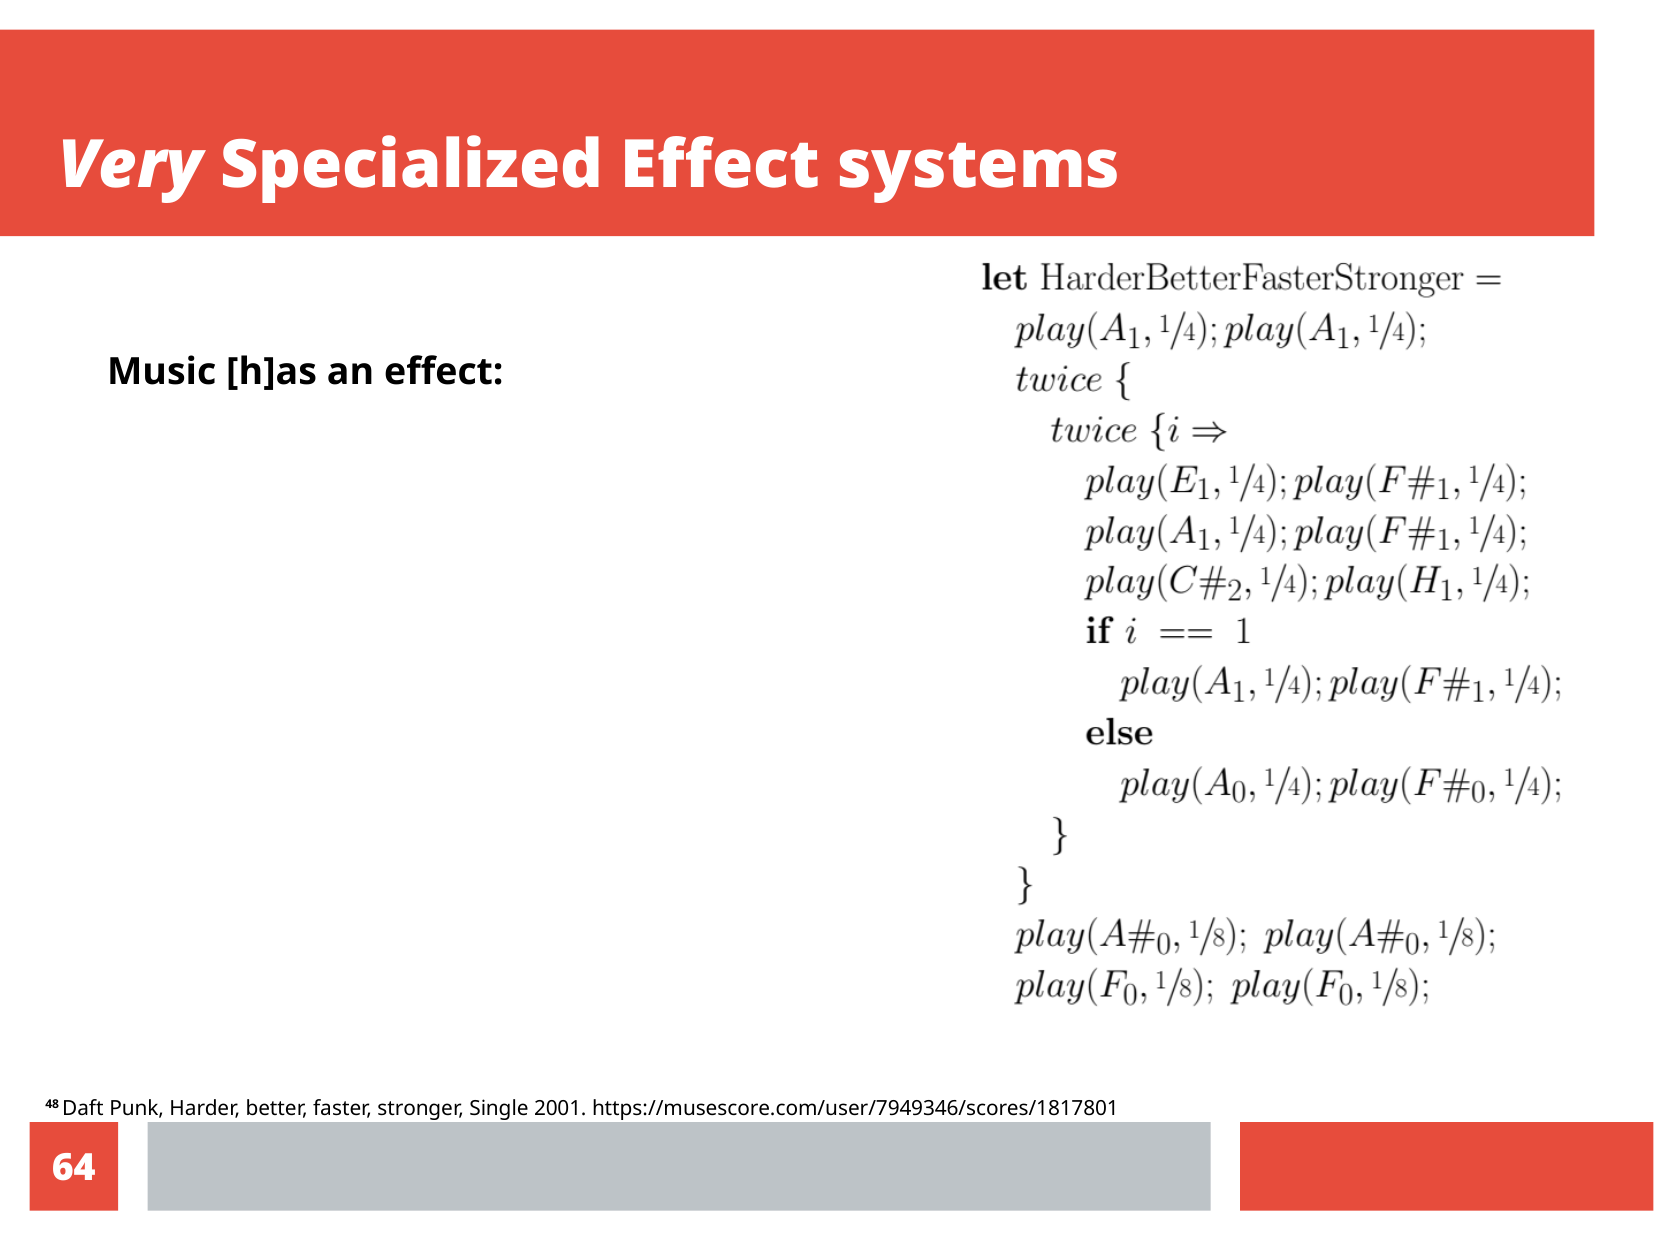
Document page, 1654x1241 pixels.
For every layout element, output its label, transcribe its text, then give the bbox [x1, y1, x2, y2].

title Very Specialized Effect systems [59, 59, 1595, 207]
text_box 48 Daft Punk, Harder, better, faster, stronger, Single 2001. https://musescore.com/user/7949346/scores/1817801 [30, 1085, 1638, 1150]
text_box Music [h]as an effect: [92, 286, 975, 519]
picture [975, 255, 1569, 1015]
